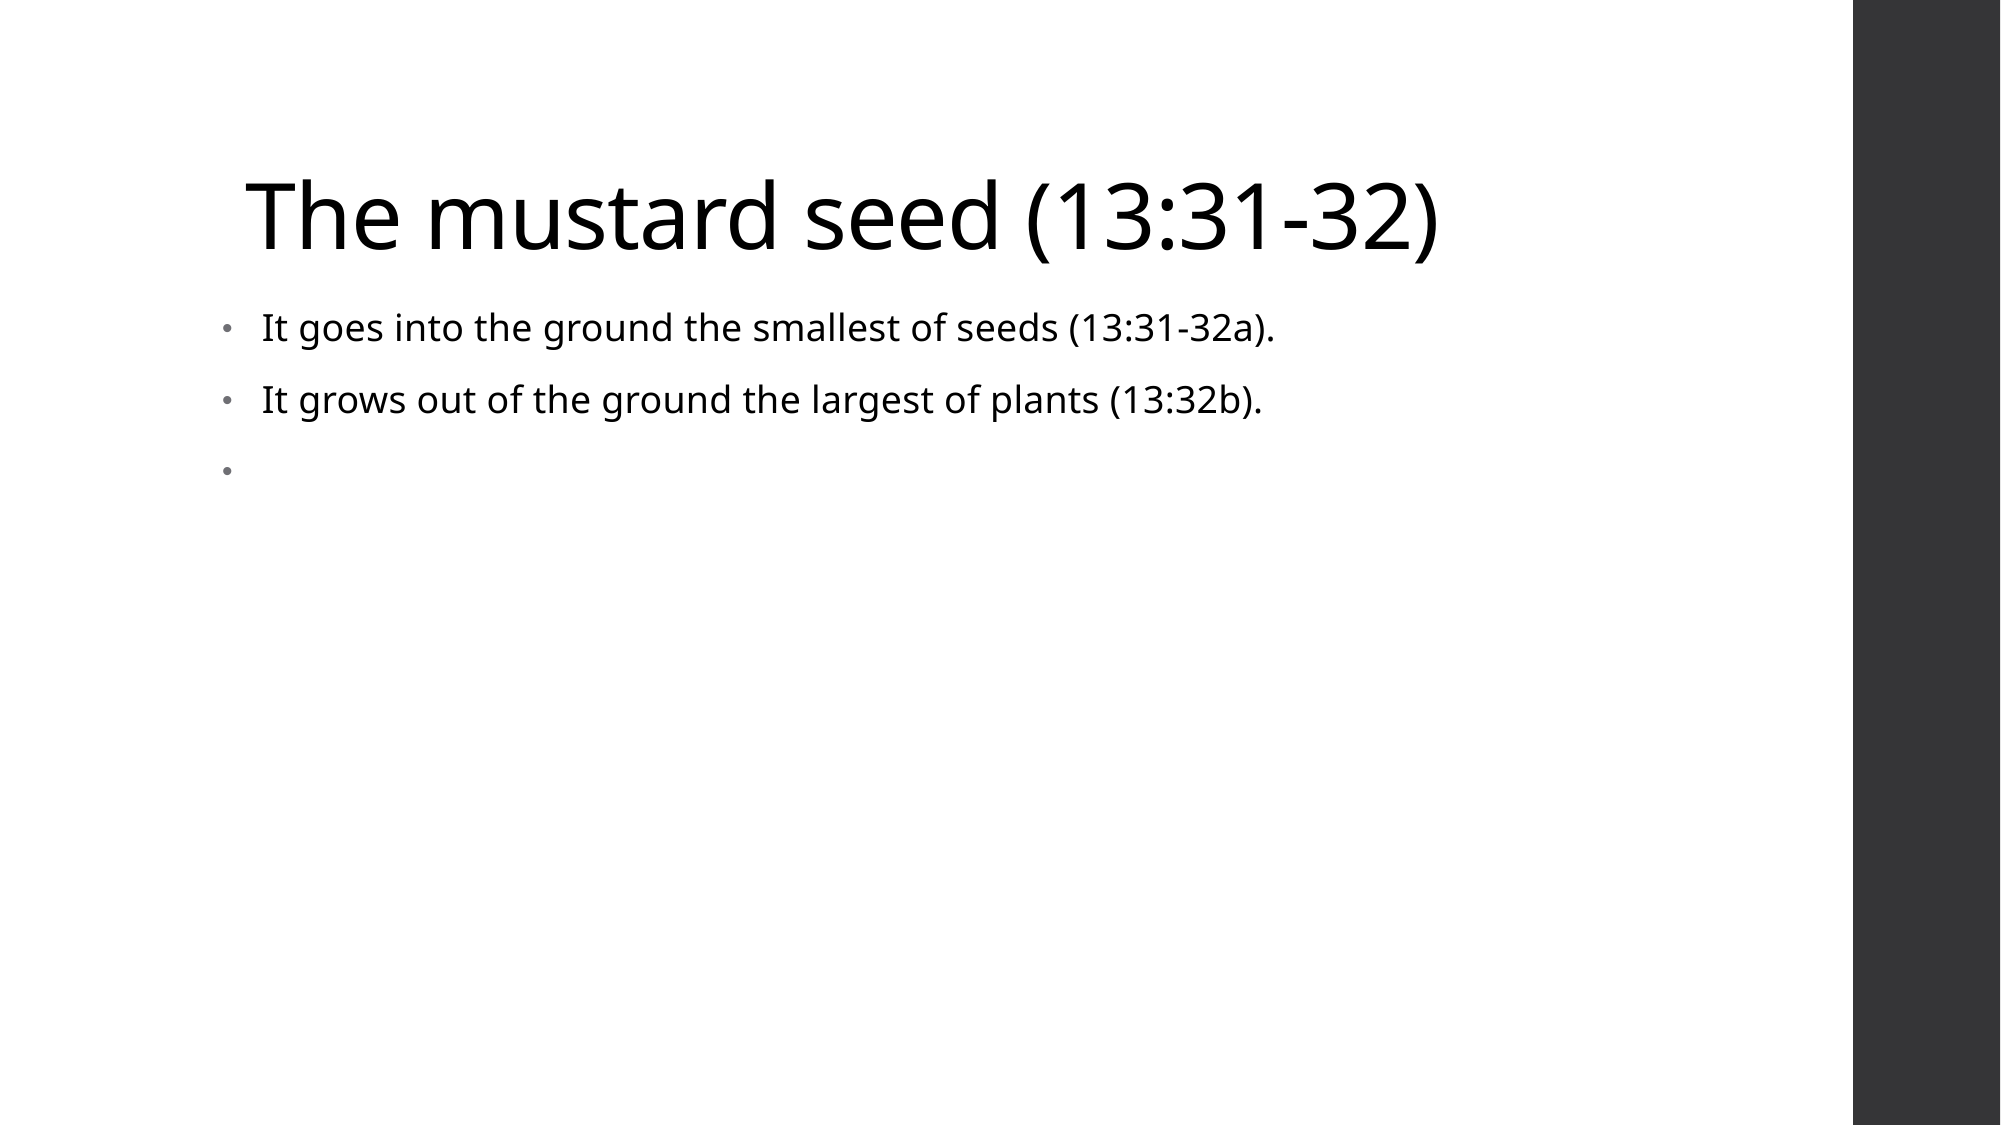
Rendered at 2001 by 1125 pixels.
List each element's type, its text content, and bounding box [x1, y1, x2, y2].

list It goes into the ground the smallest of seeds (13:31-32a). It grows out of the ground the largest of plants (13:32b). [206, 299, 1617, 1014]
title The mustard seed (13:31-32) [206, 60, 1797, 278]
